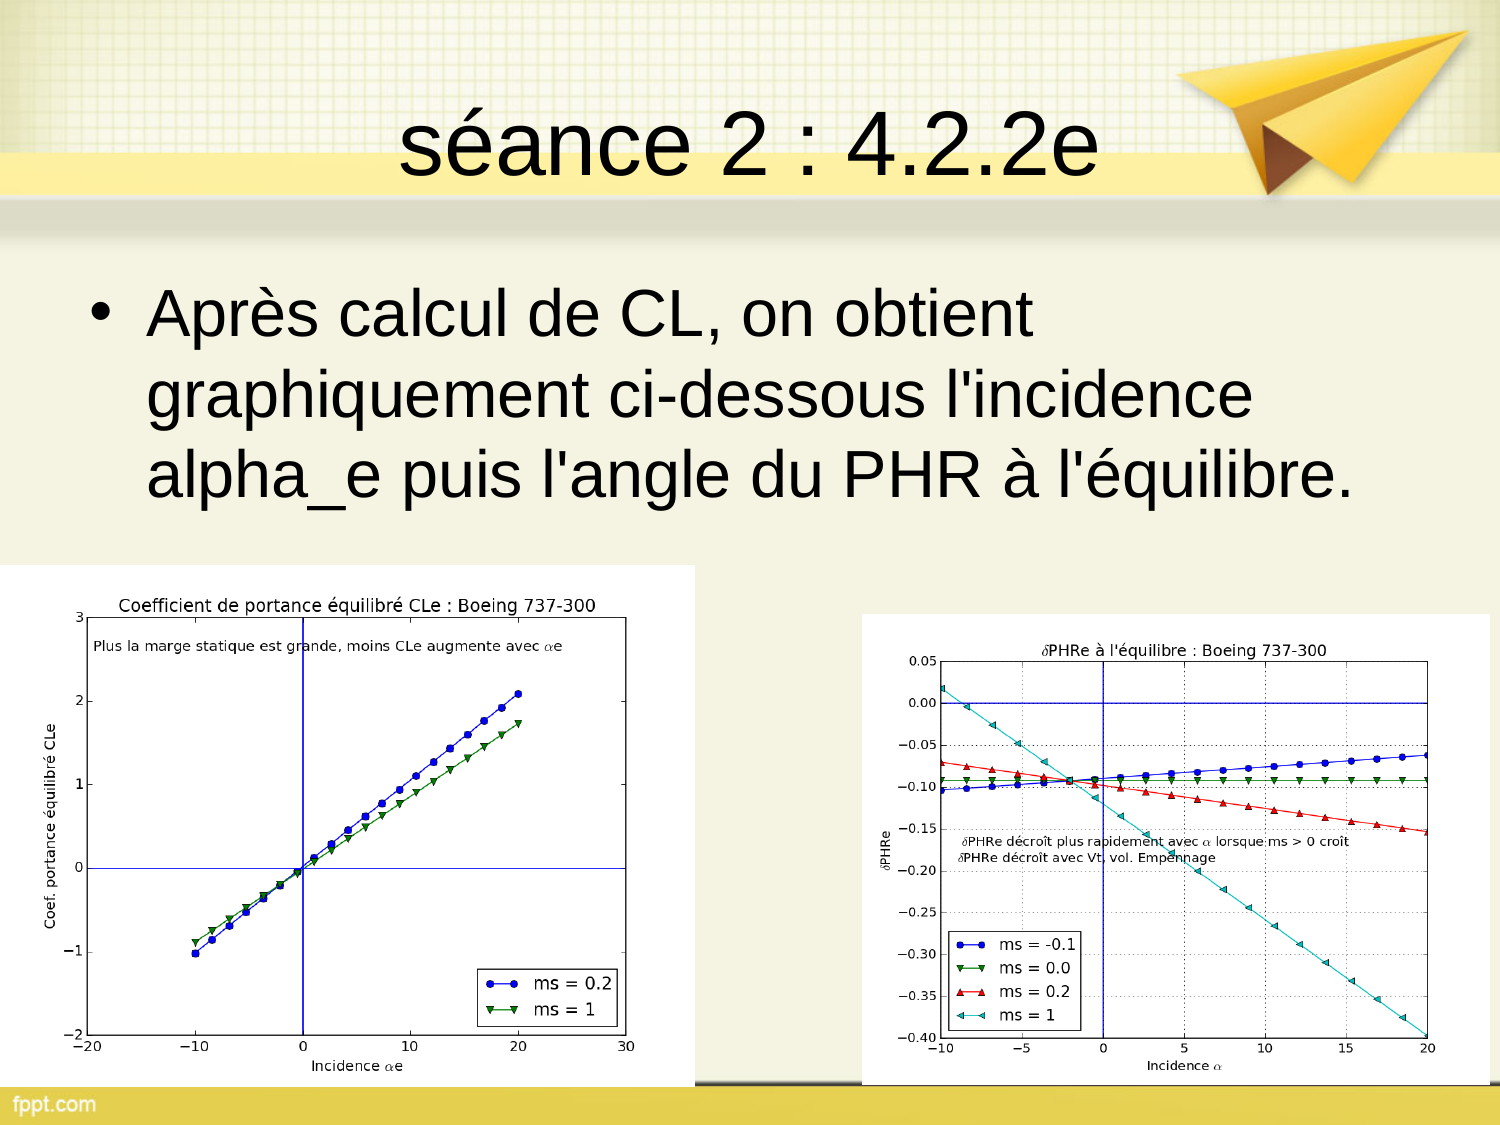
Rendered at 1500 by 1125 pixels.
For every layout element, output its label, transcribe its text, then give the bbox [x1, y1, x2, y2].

list Après calcul de CL, on obtient graphiquement ci-dessous l'incidence alpha_e puis l'angle du PHR à l'équilibre. [75, 262, 1426, 1005]
title séance 2 : 4.2.2e [75, 45, 1426, 233]
picture [0, 0, 1500, 1125]
